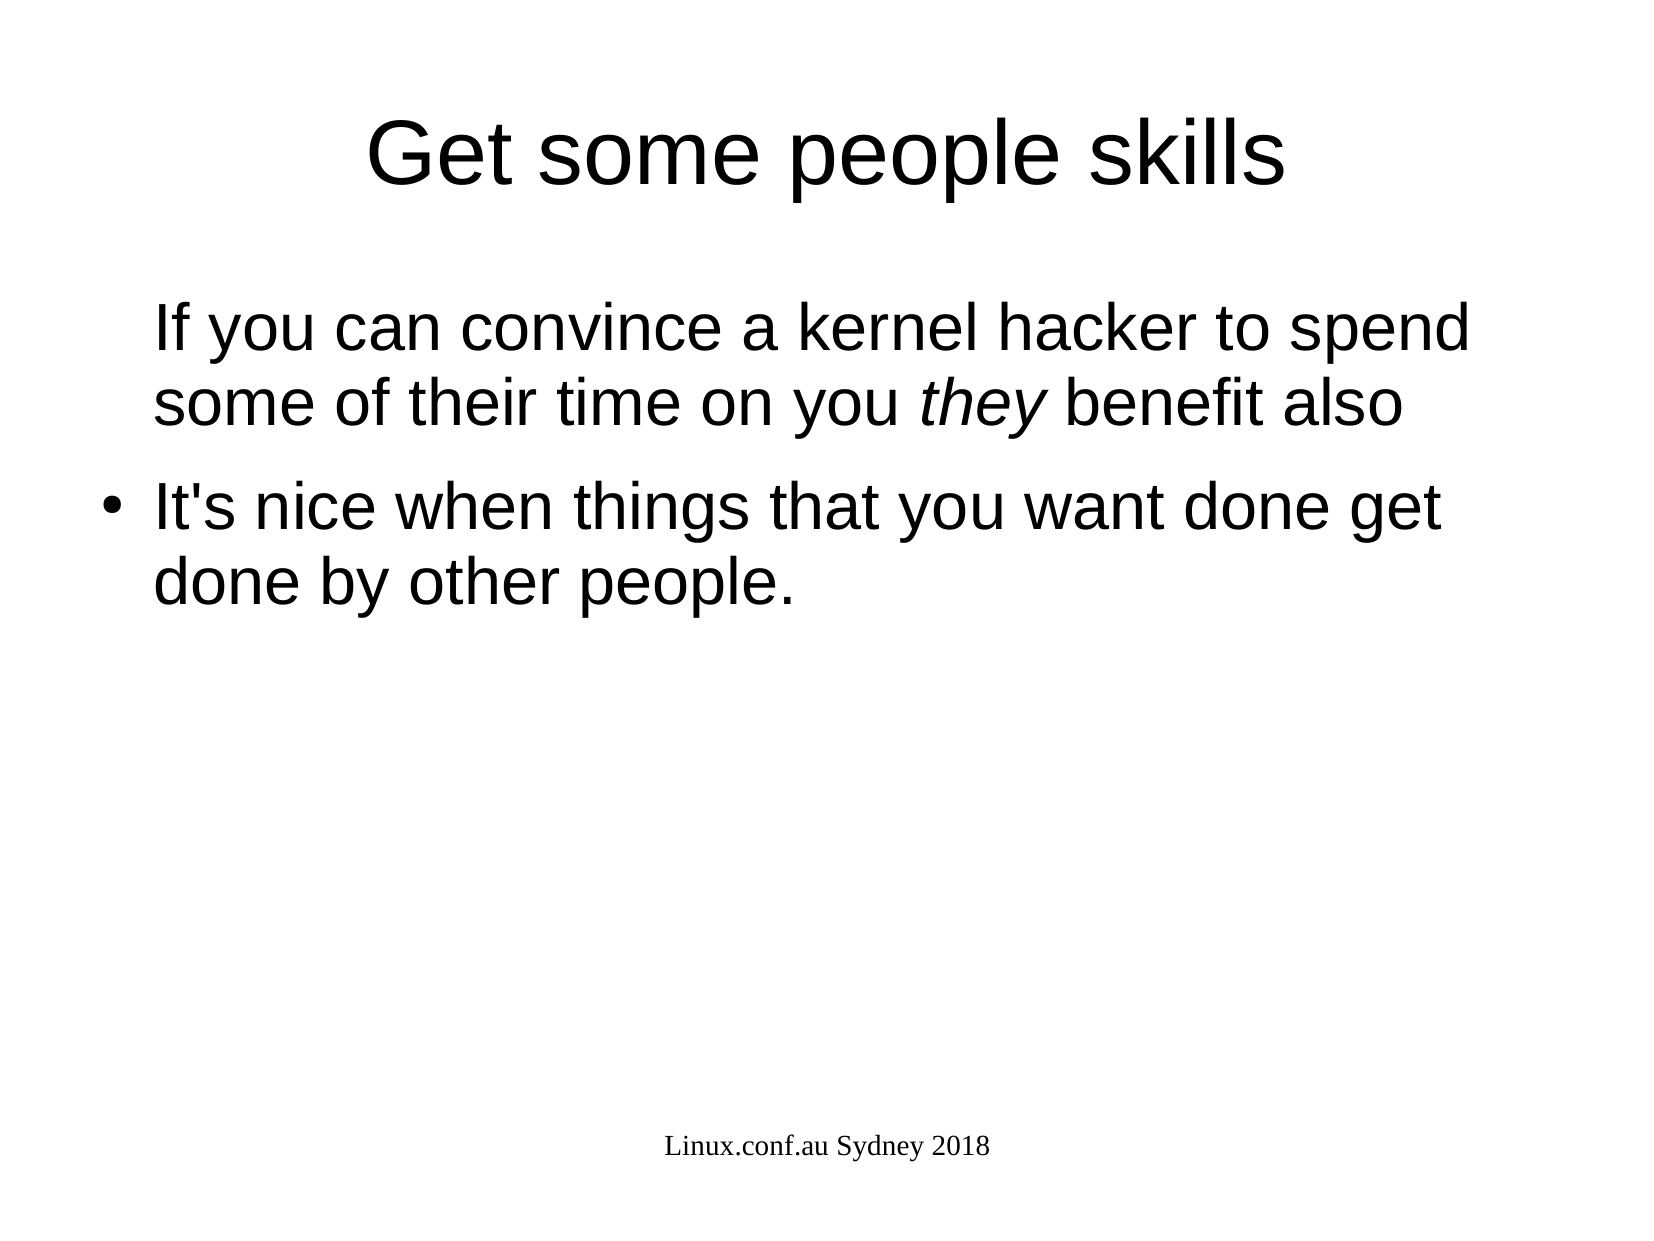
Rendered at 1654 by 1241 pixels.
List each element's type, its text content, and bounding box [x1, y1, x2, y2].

title Get some people skills [82, 49, 1571, 257]
list If you can convince a kernel hacker to spend some of their time on you they benefit also It's nice when things that you want done get done by other people. [82, 290, 1571, 1010]
